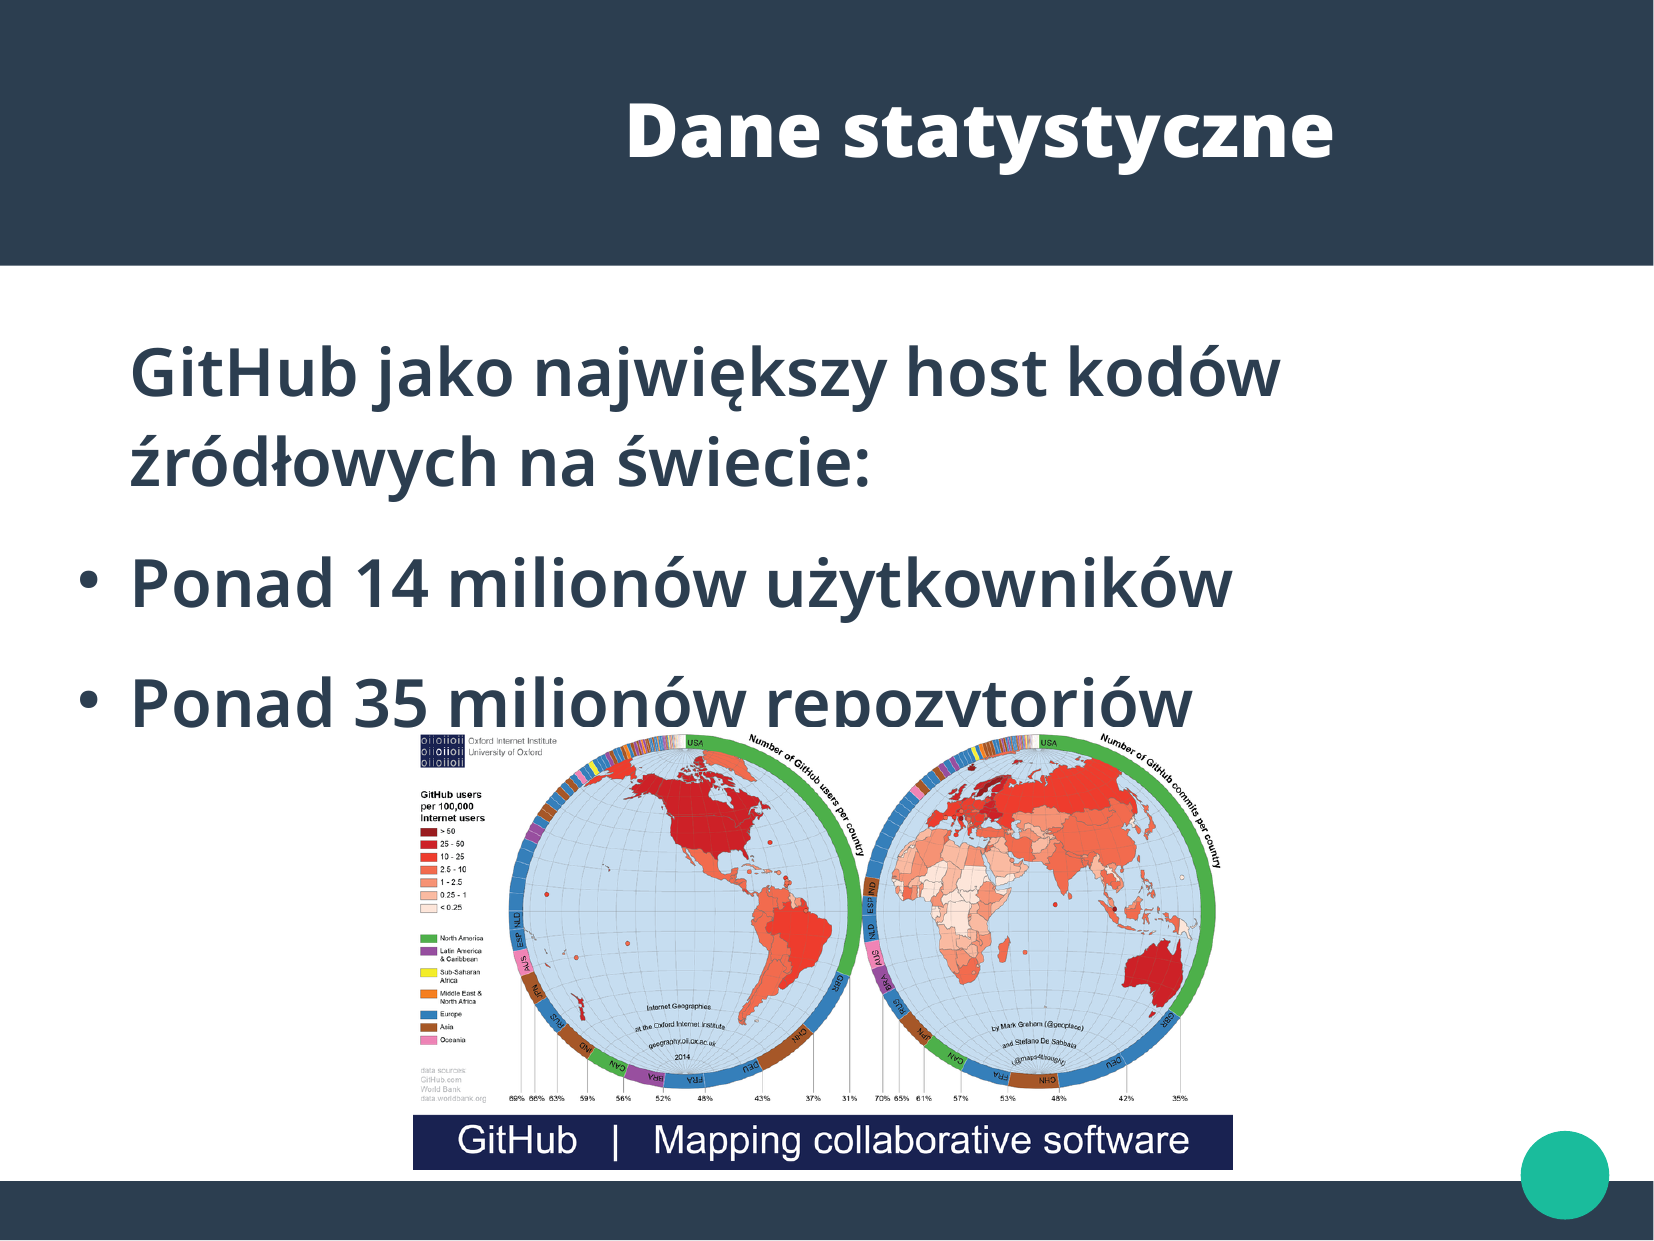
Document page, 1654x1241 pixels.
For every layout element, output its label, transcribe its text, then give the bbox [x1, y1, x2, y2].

title Dane statystyczne [59, 49, 1595, 207]
list GitHub jako największy host kodów źródłowych na świecie: Ponad 14 milionów użytkowników Ponad 35 milionów repozytoriów [59, 324, 1595, 1152]
picture [413, 727, 1233, 1170]
